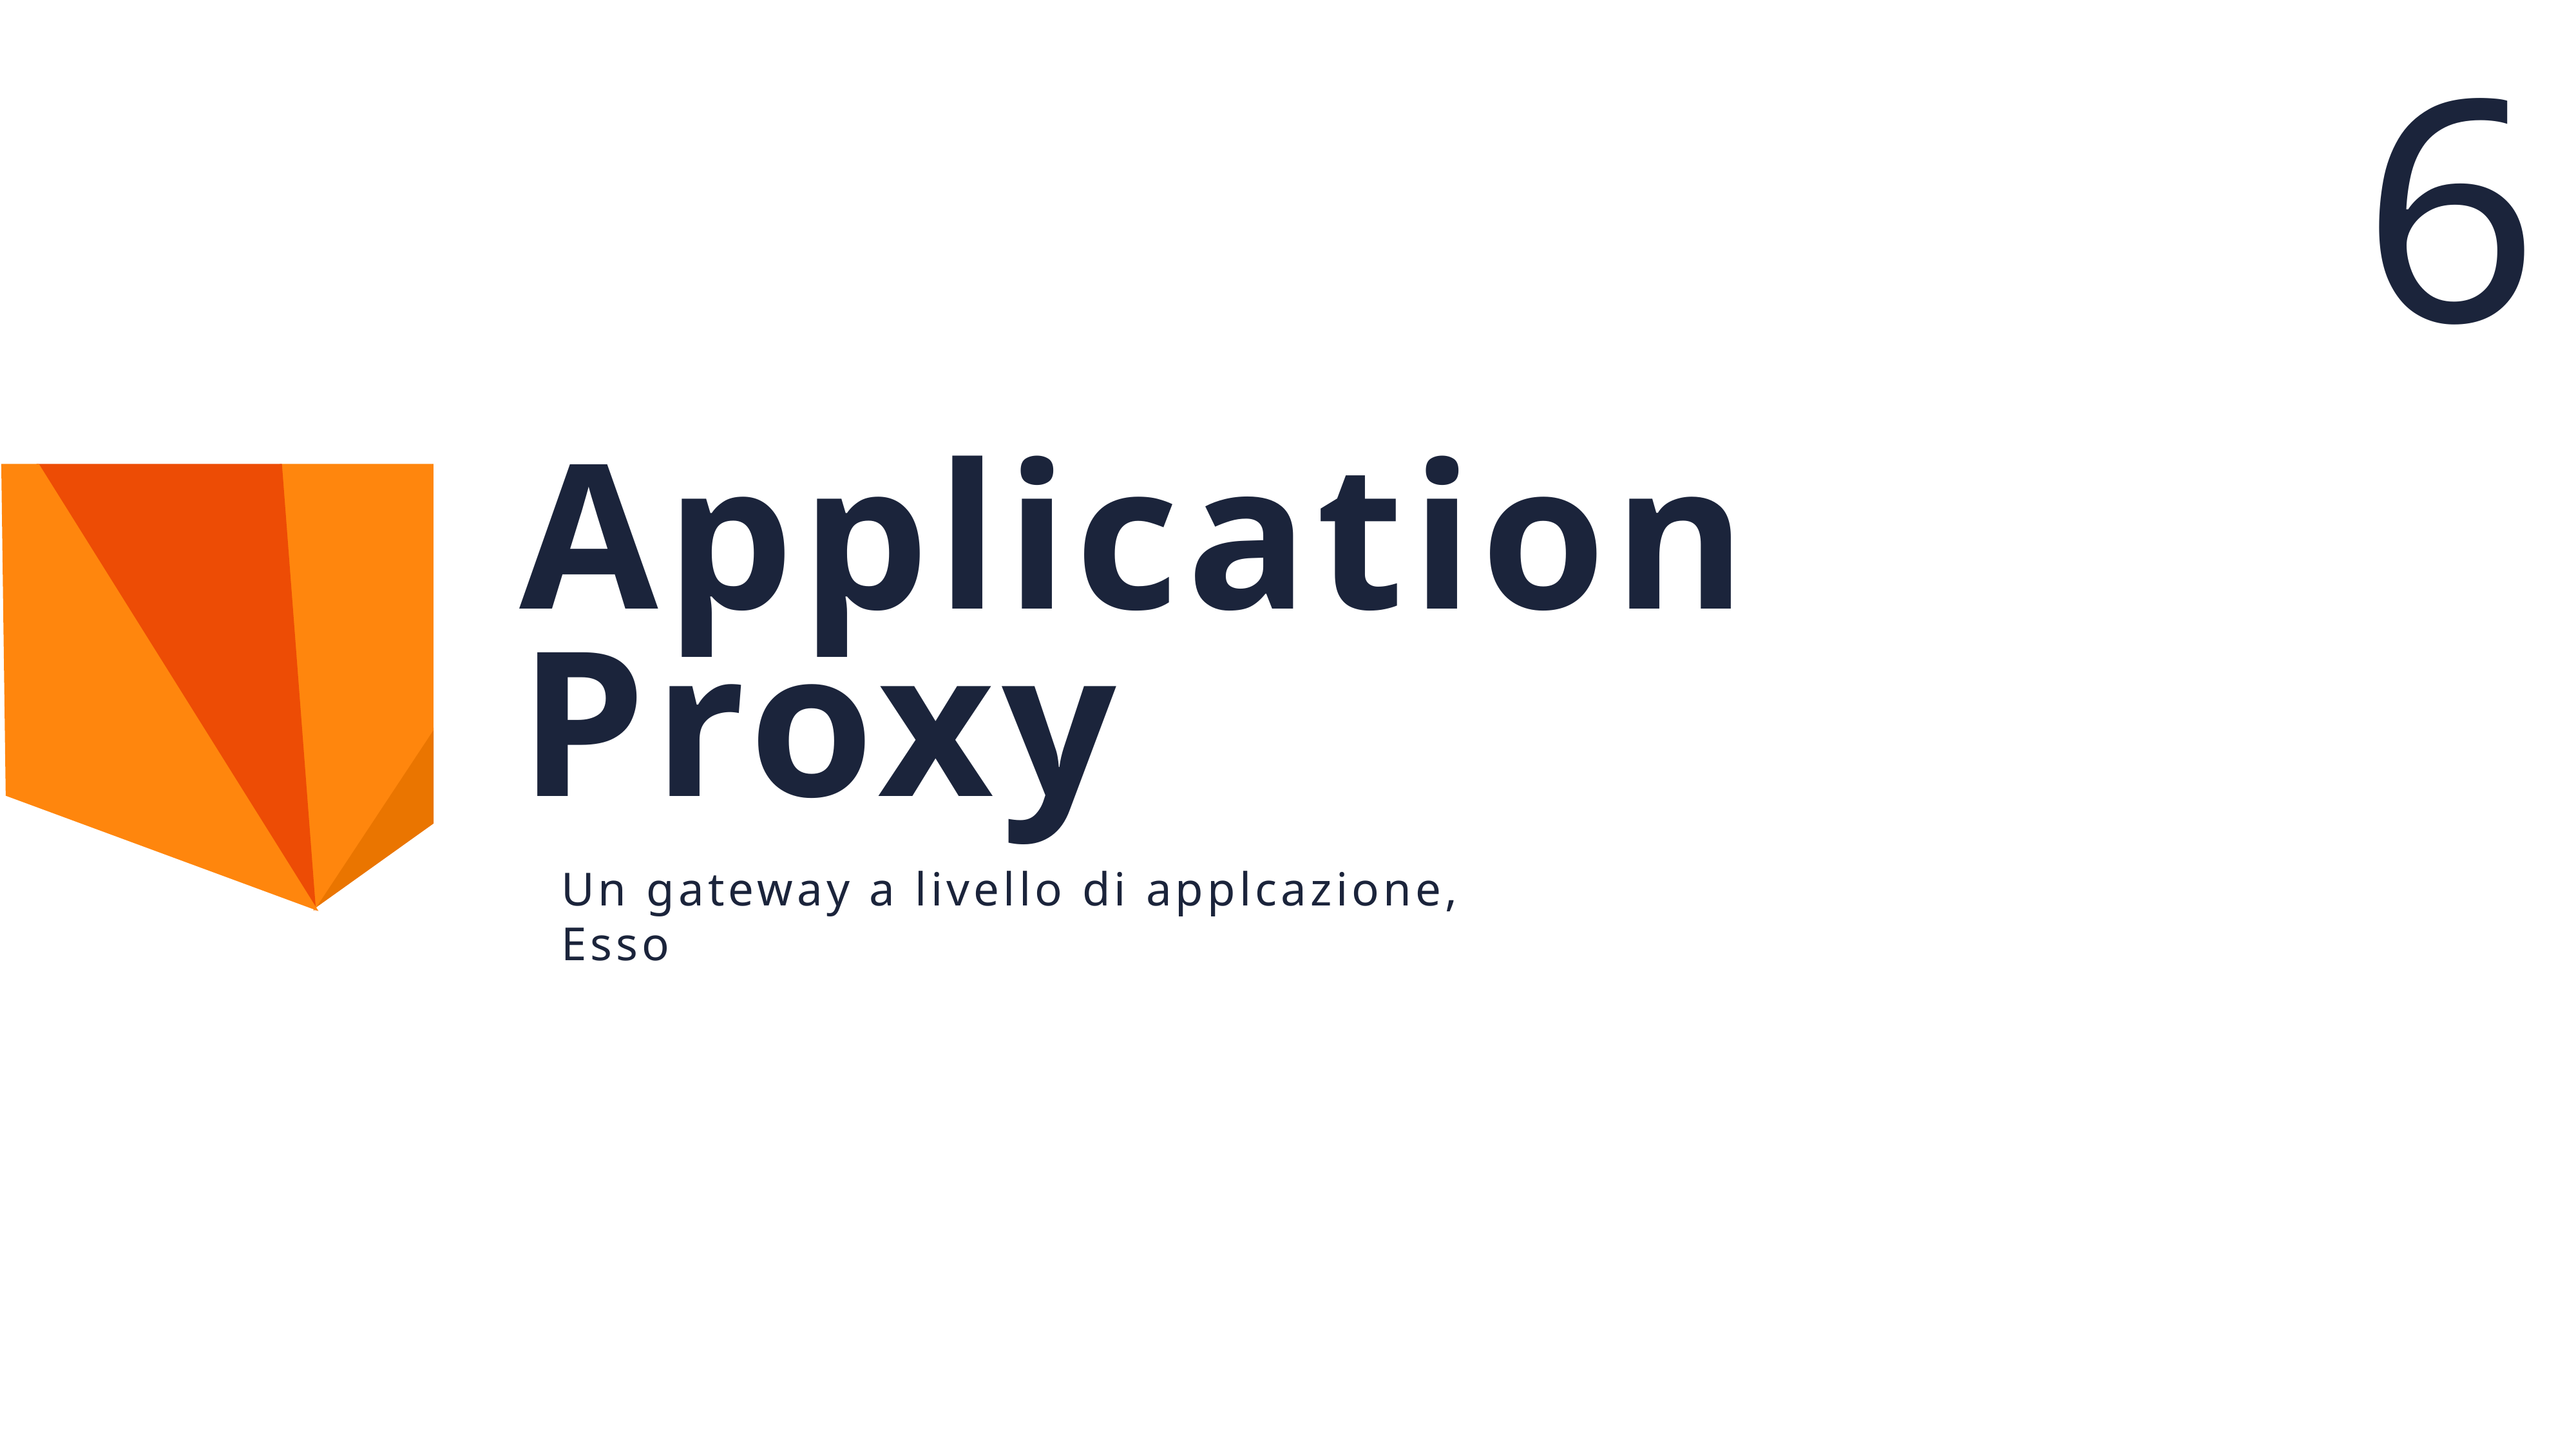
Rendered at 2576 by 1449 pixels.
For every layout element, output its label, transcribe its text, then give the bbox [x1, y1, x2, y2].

text_box Un gateway a livello di applcazione, Esso [551, 855, 1469, 975]
text_box [1, 464, 434, 911]
text_box 6 [2352, 8, 2549, 388]
text_box Application Proxy [510, 456, 1758, 842]
